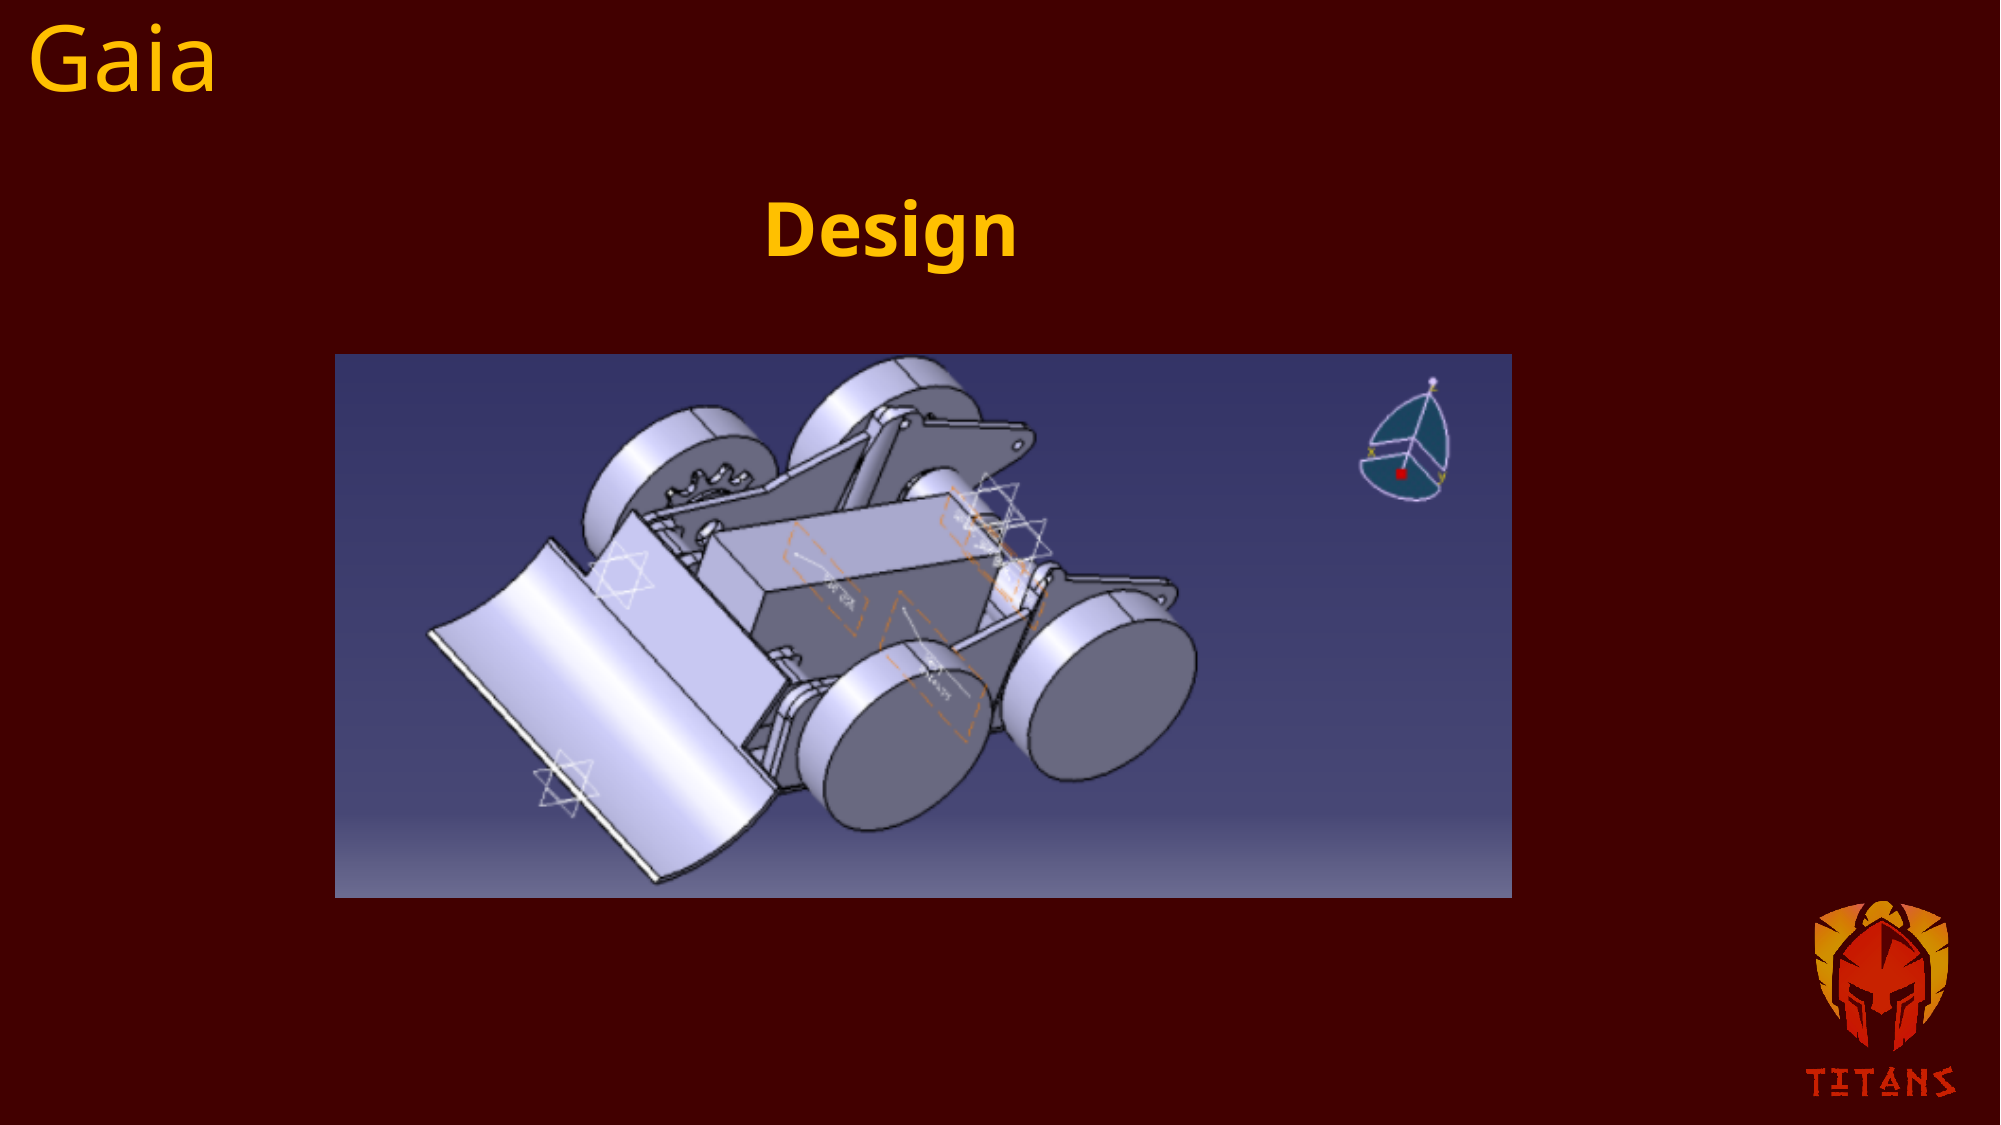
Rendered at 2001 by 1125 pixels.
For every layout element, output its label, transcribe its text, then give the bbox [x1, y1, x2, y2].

title Gaia [11, 0, 1737, 171]
text_box Design [762, 181, 1052, 284]
picture [335, 354, 1512, 898]
picture [1749, 888, 2000, 1125]
